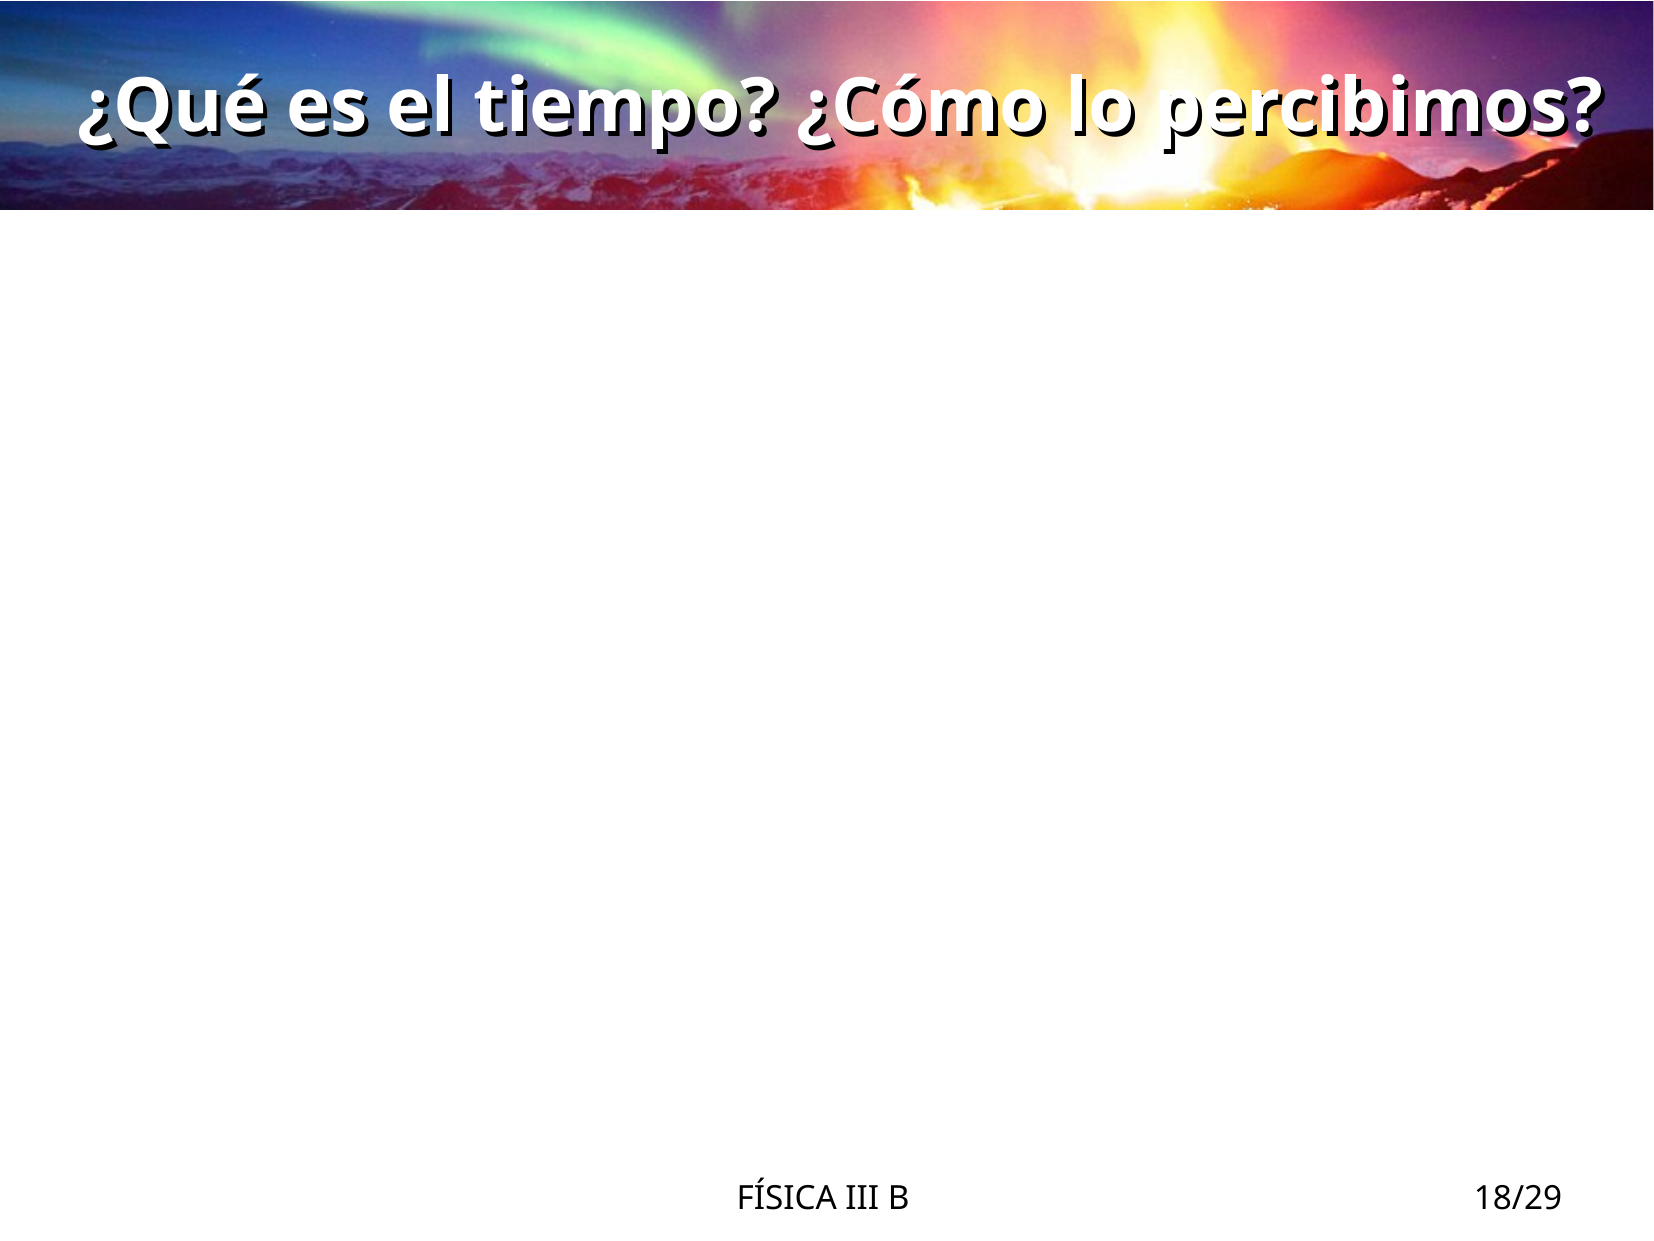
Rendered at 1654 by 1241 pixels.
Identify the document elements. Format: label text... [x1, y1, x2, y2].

title ¿Qué es el tiempo? ¿Cómo lo percibimos? [45, 15, 1606, 191]
picture [0, 1, 1654, 210]
